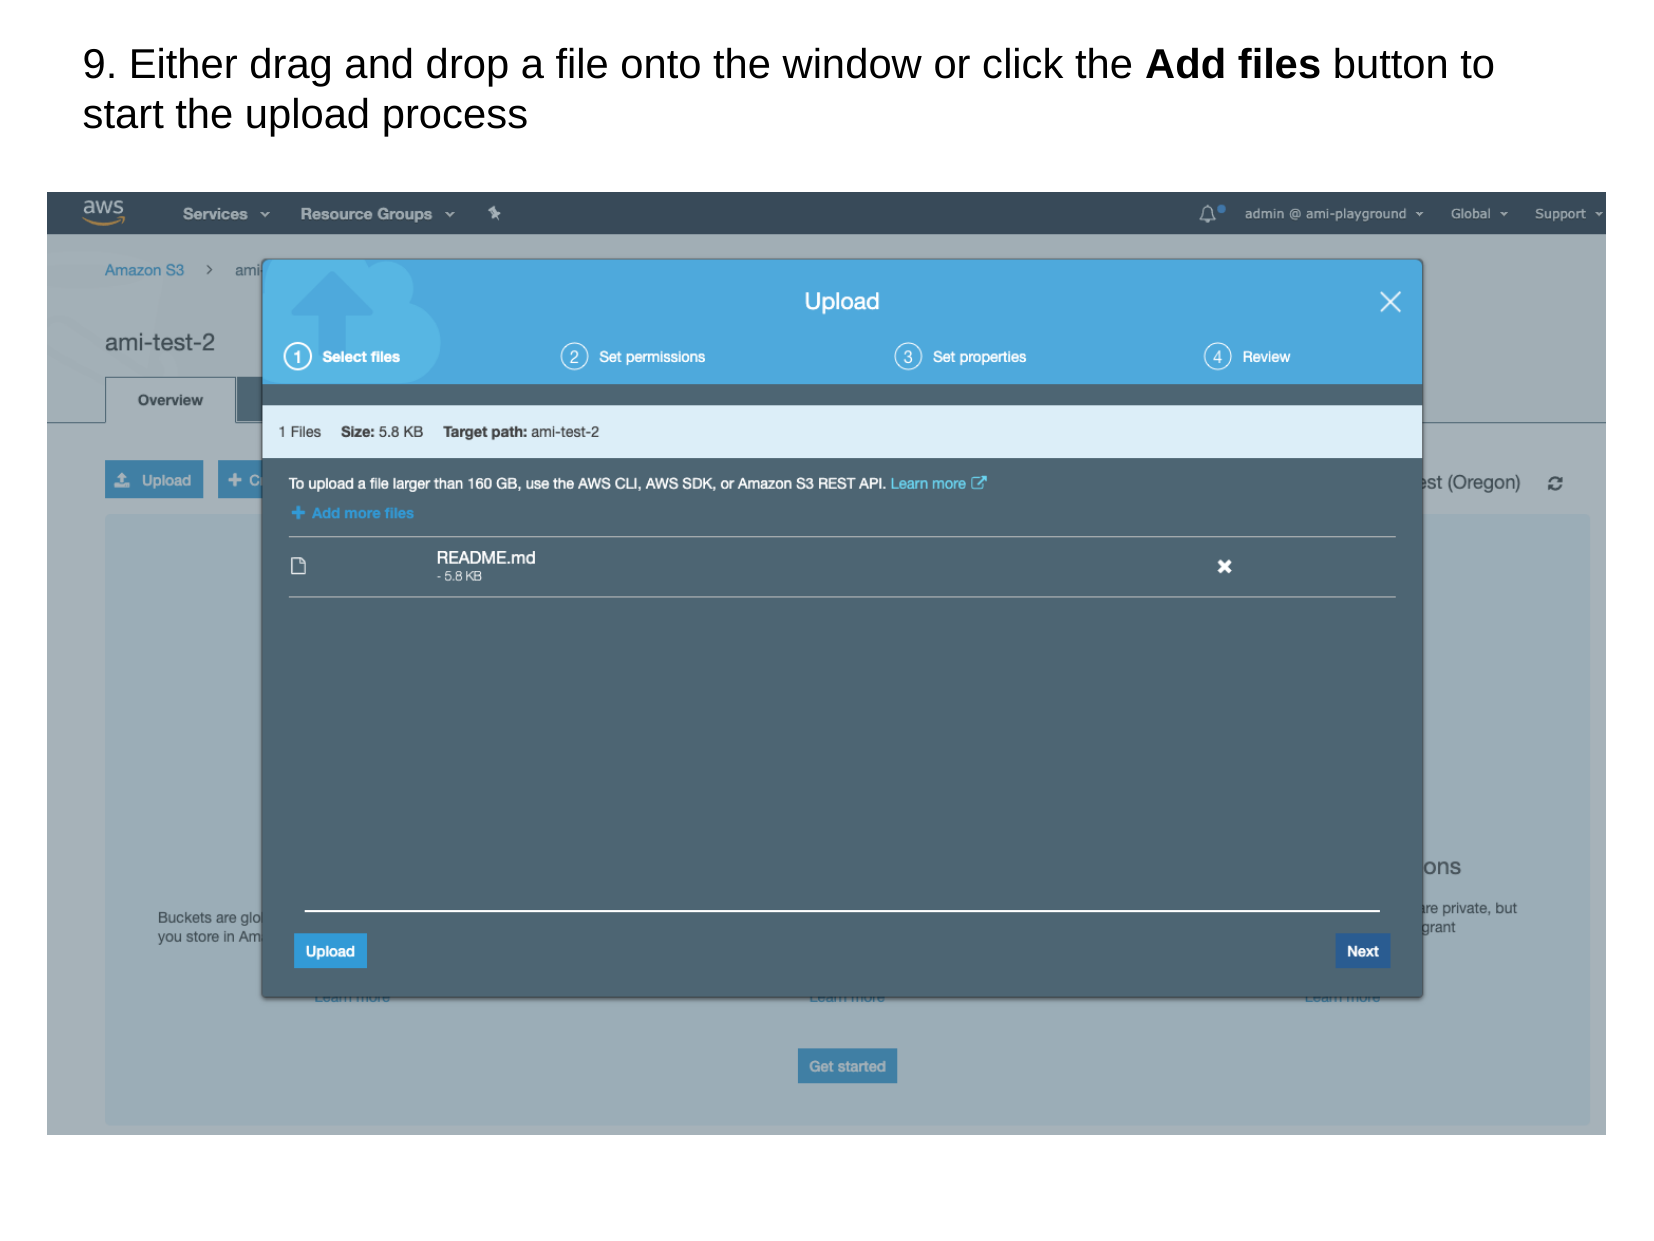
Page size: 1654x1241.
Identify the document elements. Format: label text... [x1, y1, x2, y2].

list 9. Either drag and drop a file onto the window or click the Add files button to start the upload process [82, 37, 1571, 171]
picture [47, 192, 1606, 1135]
